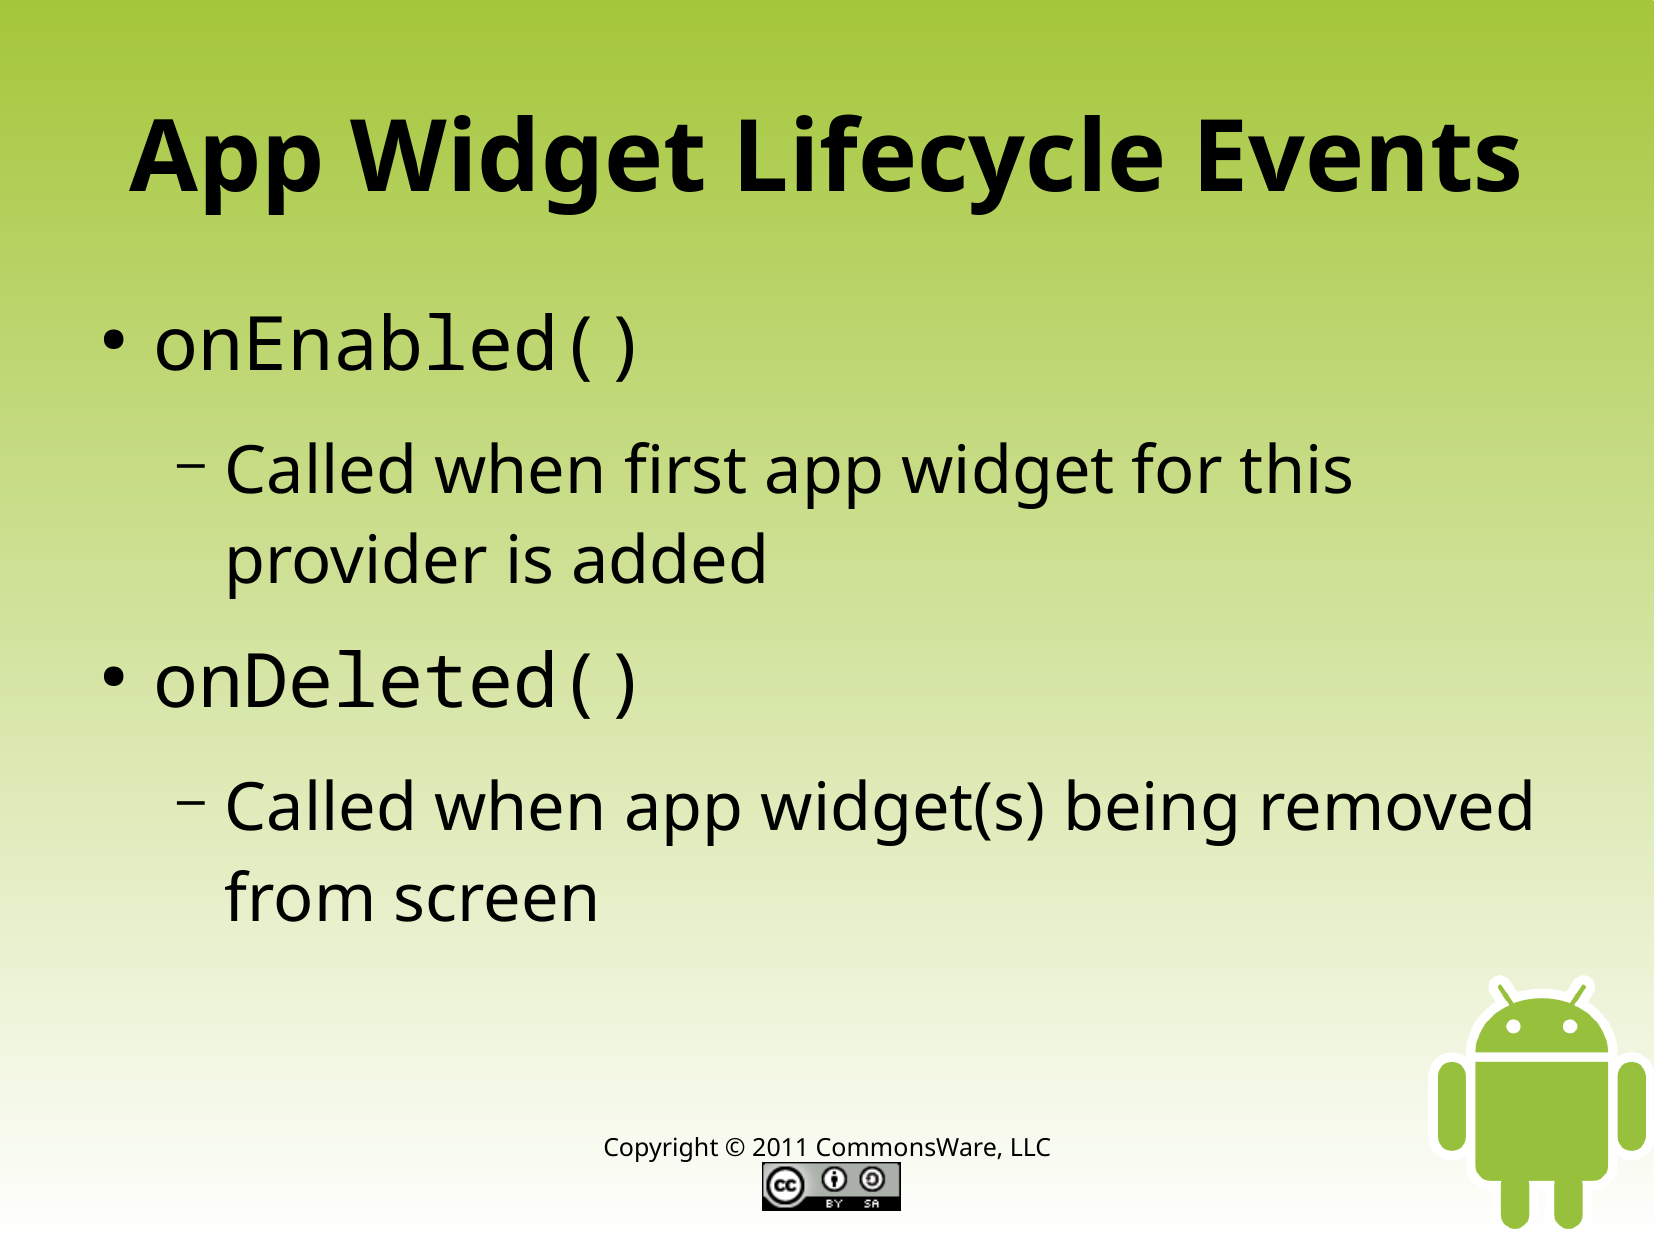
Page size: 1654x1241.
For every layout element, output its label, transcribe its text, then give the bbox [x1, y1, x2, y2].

title App Widget Lifecycle Events [82, 49, 1571, 257]
picture [762, 1162, 901, 1211]
list onEnabled() Called when first app widget for this provider is added onDeleted() Called when app widget(s) being removed from screen [82, 290, 1571, 1094]
picture [1428, 975, 1654, 1238]
